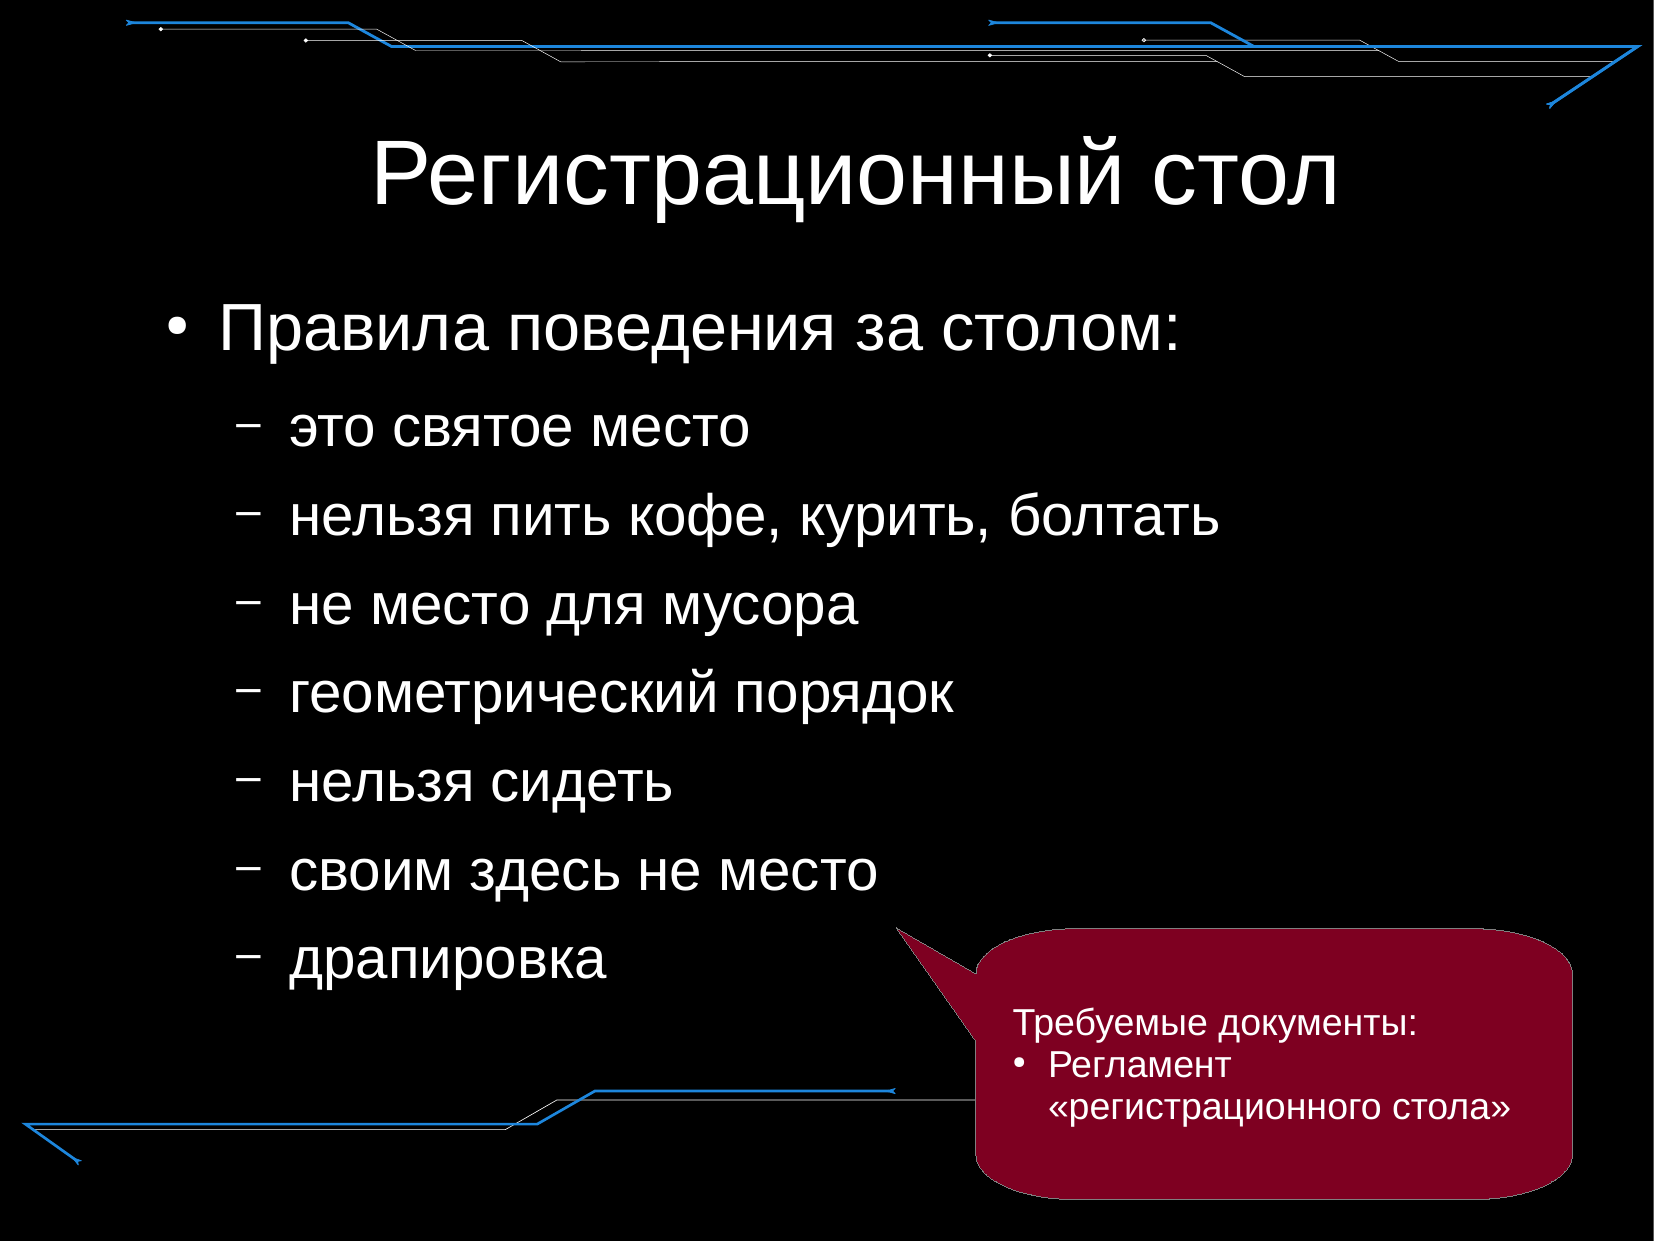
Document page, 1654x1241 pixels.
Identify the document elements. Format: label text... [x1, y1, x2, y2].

list Правила поведения за столом: это святое место нельзя пить кофе, курить, болтать не место для мусора геометрический порядок нельзя сидеть своим здесь не место драпировка [147, 289, 1565, 1010]
title Регистрационный стол [147, 84, 1565, 262]
text_box Требуемые документы: Регламент «регистрационного стола» [896, 927, 1573, 1200]
